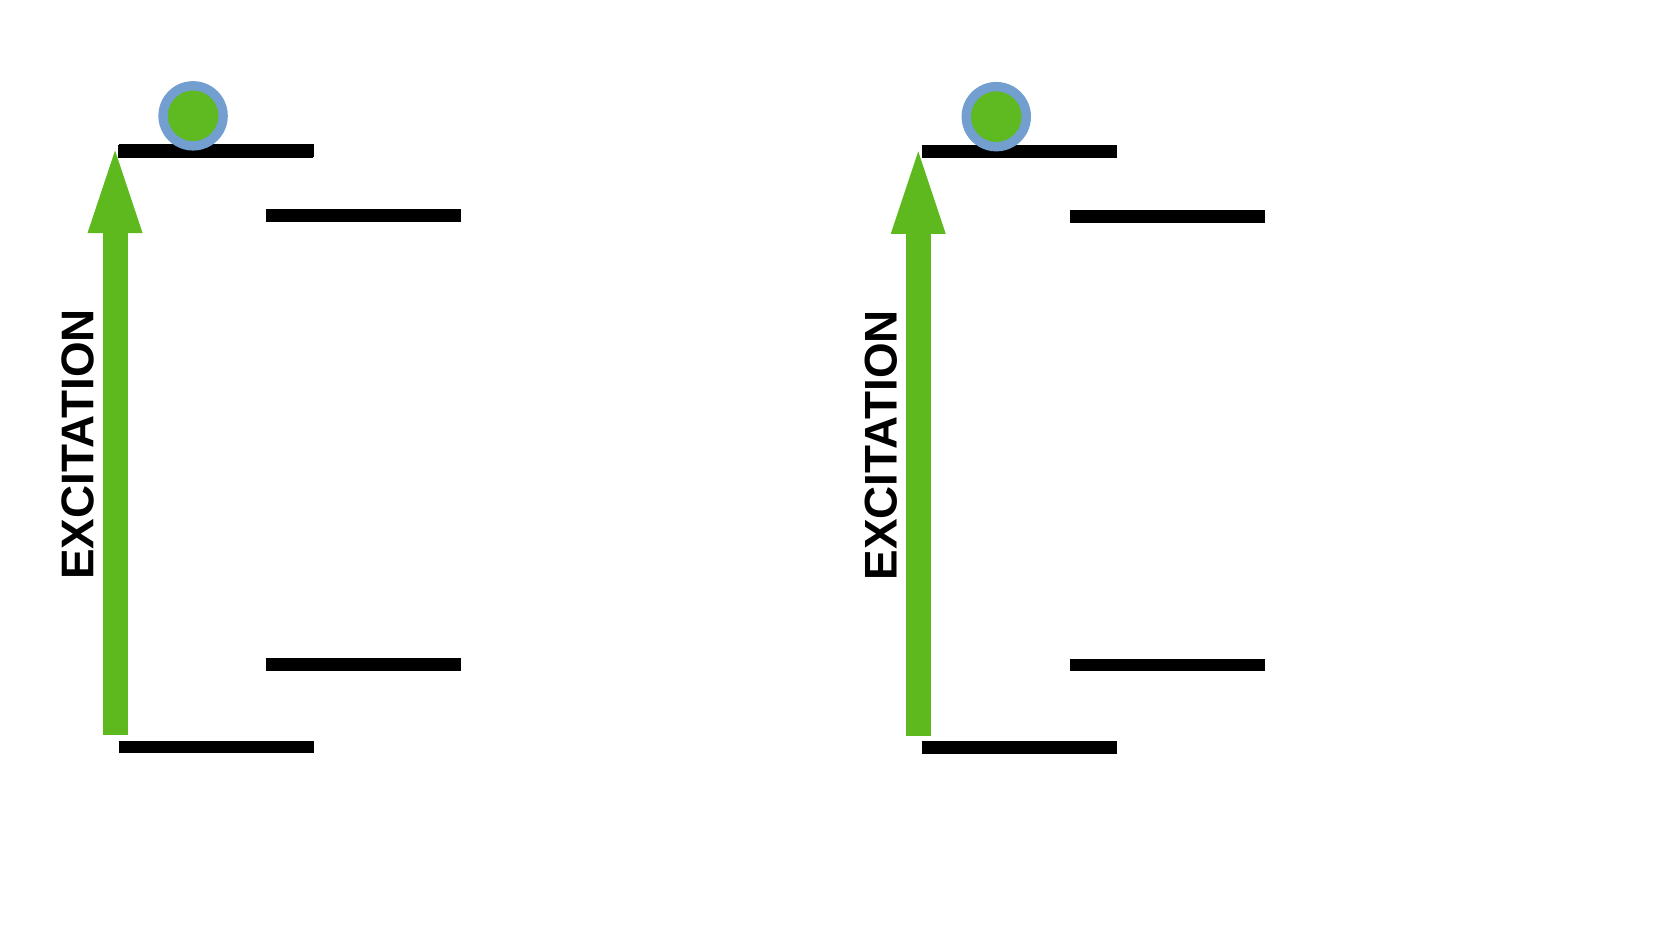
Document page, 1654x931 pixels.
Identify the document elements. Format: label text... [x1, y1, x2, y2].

text_box [163, 85, 224, 146]
text_box EXCITATION [44, 189, 111, 700]
text_box EXCITATION [847, 190, 914, 701]
text_box [966, 86, 1027, 147]
